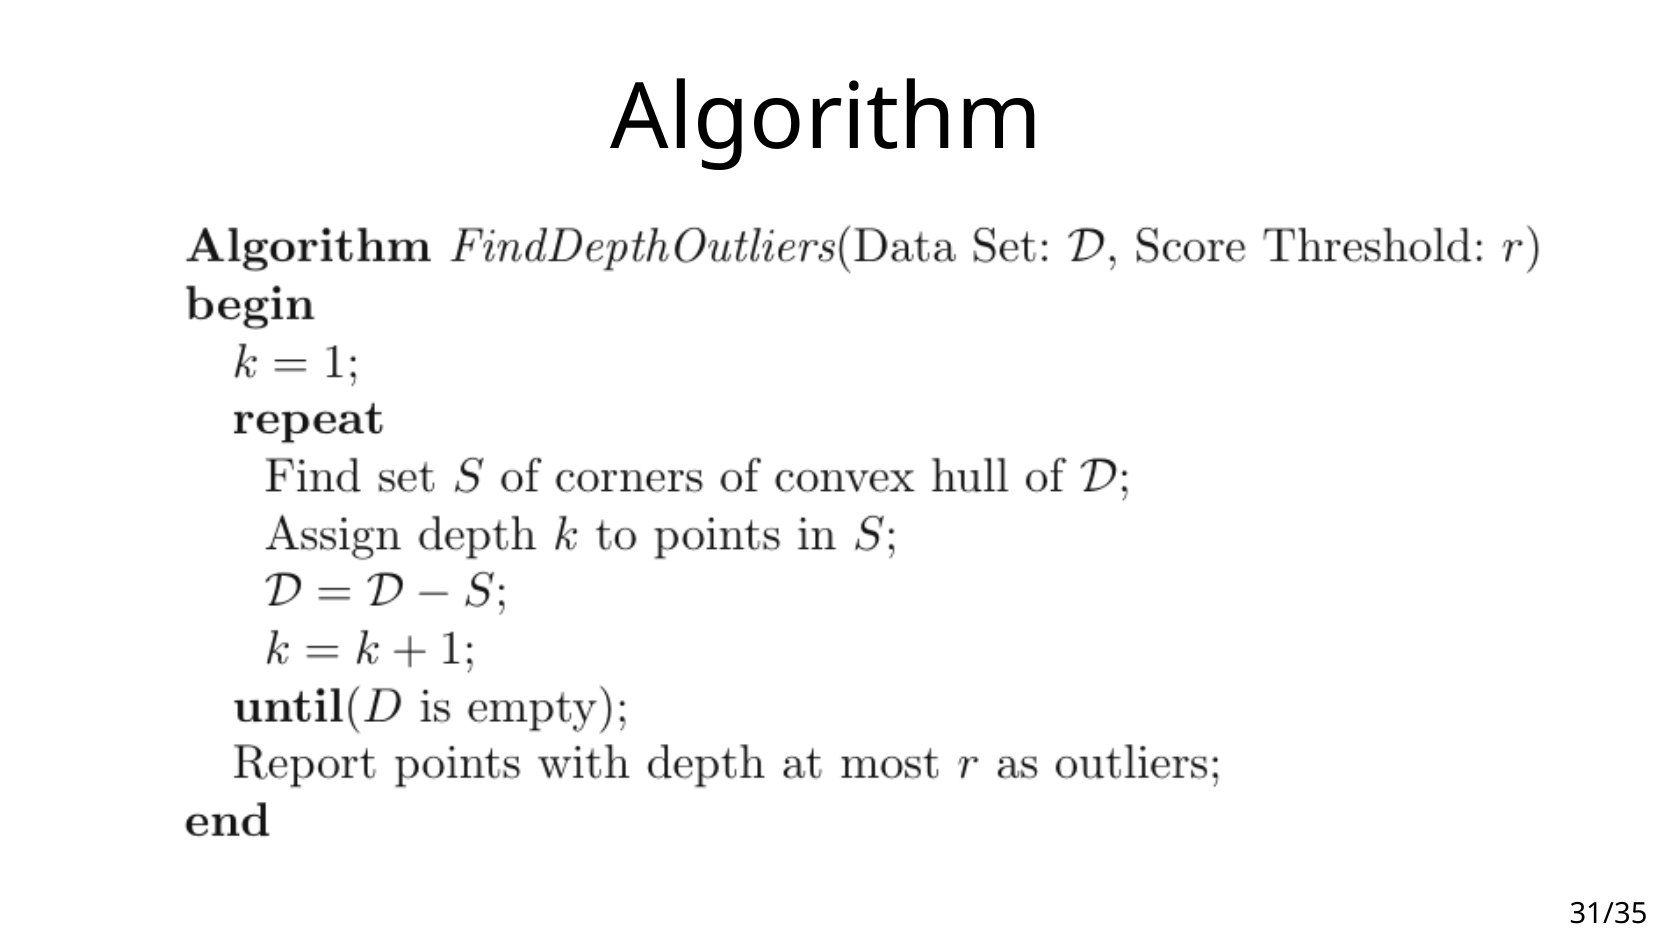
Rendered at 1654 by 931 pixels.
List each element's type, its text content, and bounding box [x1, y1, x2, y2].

title Algorithm [82, 1, 1571, 226]
picture [159, 207, 1562, 866]
